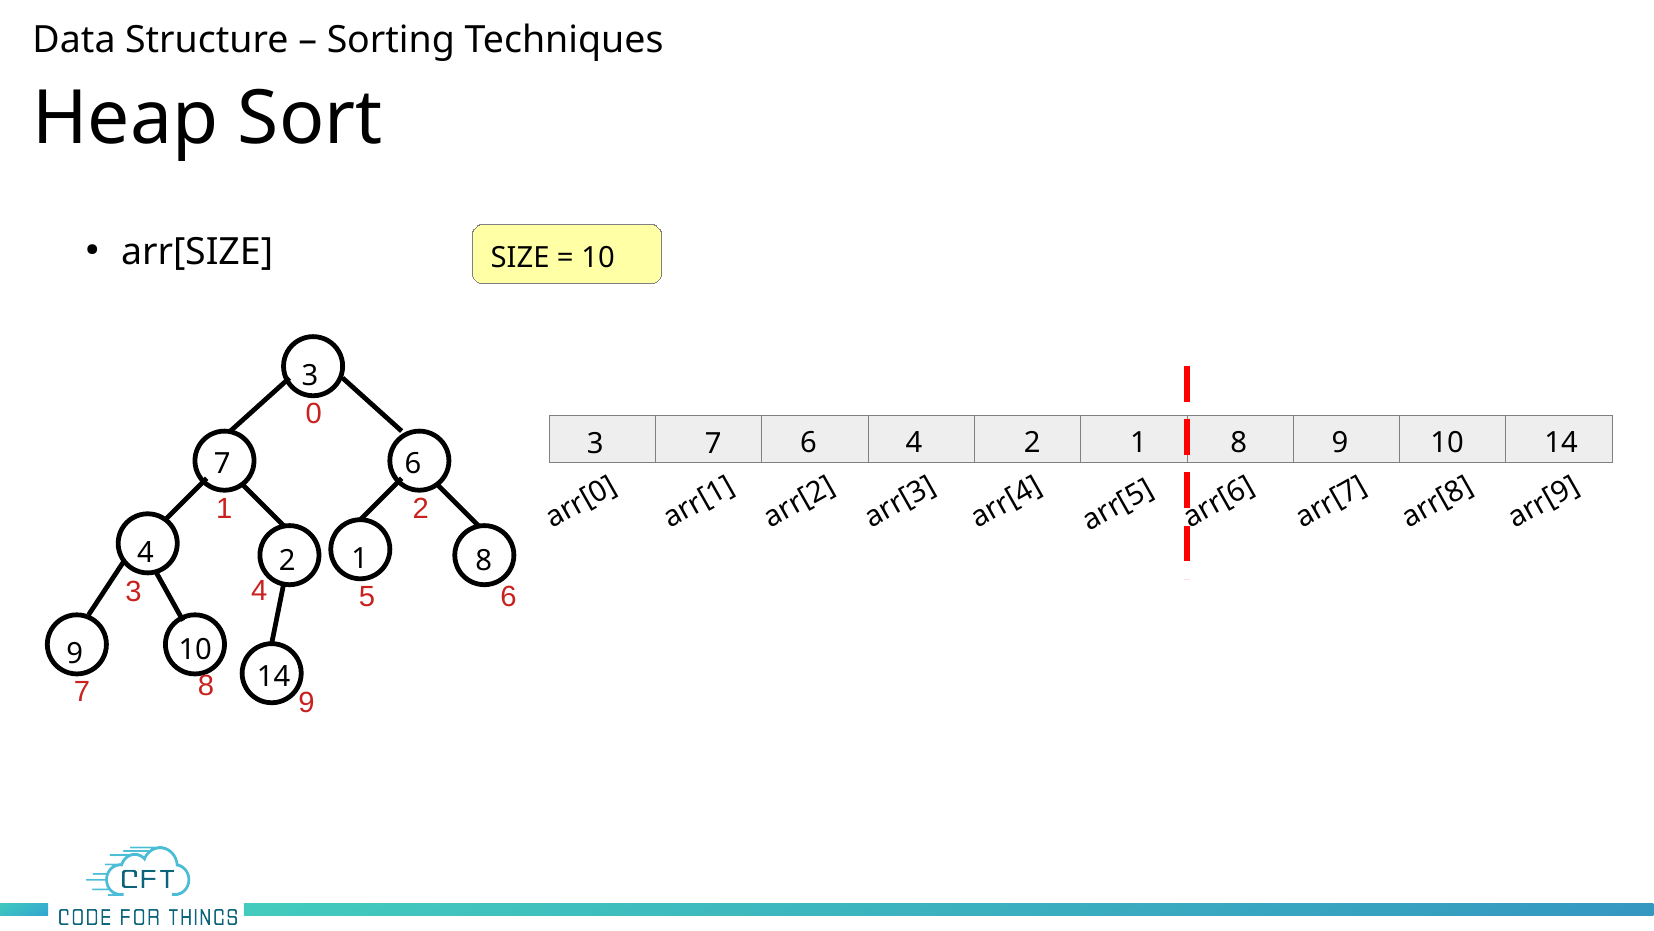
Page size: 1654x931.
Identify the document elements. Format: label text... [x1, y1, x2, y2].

text_box [757, 415, 785, 463]
text_box [291, 336, 335, 346]
text_box [330, 532, 336, 566]
text_box [454, 538, 460, 572]
text_box 4 [236, 566, 283, 615]
text_box arr[SIZE] [70, 217, 315, 284]
text_box 5 [343, 572, 390, 621]
text_box 9 [283, 679, 330, 727]
text_box 9 [51, 624, 100, 674]
text_box [470, 581, 485, 585]
text_box 6 [785, 413, 853, 463]
text_box [55, 614, 99, 624]
text_box arr[3] [839, 450, 981, 554]
text_box 6 [389, 435, 457, 485]
text_box [472, 224, 662, 284]
text_box arr[5] [1190, 478, 1199, 499]
text_box [644, 415, 690, 463]
text_box [958, 415, 1009, 463]
text_box arr[6] [1164, 438, 1300, 553]
text_box arr[4] [949, 439, 1087, 554]
text_box 14 [1529, 413, 1597, 463]
text_box [1384, 415, 1415, 463]
text_box 7 [199, 435, 266, 485]
text_box arr[1] [637, 451, 774, 554]
text_box 9 [1316, 413, 1384, 463]
text_box [259, 540, 264, 566]
text_box 3 [110, 567, 116, 576]
text_box 2 [397, 484, 444, 532]
text_box 0 [290, 389, 337, 437]
text_box [509, 538, 514, 572]
text_box [100, 626, 107, 663]
text_box [283, 581, 304, 585]
text_box 8 [183, 661, 229, 710]
text_box 3 [110, 567, 157, 616]
text_box [209, 431, 240, 435]
text_box [194, 445, 199, 476]
text_box [313, 537, 320, 574]
text_box 2 [264, 531, 313, 581]
text_box [254, 697, 283, 703]
text_box arr[8] [1380, 438, 1515, 554]
text_box 1 [1115, 413, 1164, 463]
text_box [404, 431, 435, 435]
text_box 1 [201, 484, 248, 532]
text_box [385, 533, 390, 566]
text_box 10 [1415, 413, 1483, 463]
text_box [171, 525, 178, 562]
text_box [47, 630, 51, 659]
text_box [1597, 415, 1613, 463]
text_box [1058, 415, 1115, 463]
text_box 8 [460, 531, 509, 581]
text_box arr[0] [520, 459, 661, 554]
text_box arr[7] [1272, 441, 1412, 554]
text_box 4 [890, 413, 958, 463]
text_box arr[2] [738, 443, 875, 554]
text_box arr[9] [1482, 442, 1625, 554]
text_box [258, 643, 286, 647]
text_box 3 [286, 346, 349, 396]
text_box [184, 614, 212, 620]
text_box 2 [1009, 413, 1058, 463]
picture [59, 846, 237, 925]
text_box 1 [336, 529, 385, 579]
text_box [338, 519, 382, 529]
title Data Structure – Sorting Techniques Heap Sort [32, 12, 1184, 166]
text_box [118, 528, 122, 558]
text_box [467, 525, 502, 531]
text_box [1164, 415, 1215, 463]
text_box [126, 513, 170, 523]
text_box 6 [485, 572, 532, 621]
text_box 3 [572, 415, 644, 465]
text_box [1483, 415, 1529, 463]
text_box arr[5] [1058, 442, 1187, 558]
text_box 14 [242, 647, 309, 697]
text_box 10 [163, 620, 231, 670]
text_box [1264, 415, 1316, 463]
text_box 7 [59, 667, 105, 716]
text_box 8 [1215, 413, 1264, 463]
text_box SIZE = 10 [475, 228, 656, 278]
text_box 4 [122, 523, 171, 573]
text_box 7 [690, 415, 757, 465]
text_box [272, 525, 307, 531]
text_box [853, 415, 890, 463]
text_box [549, 415, 572, 463]
